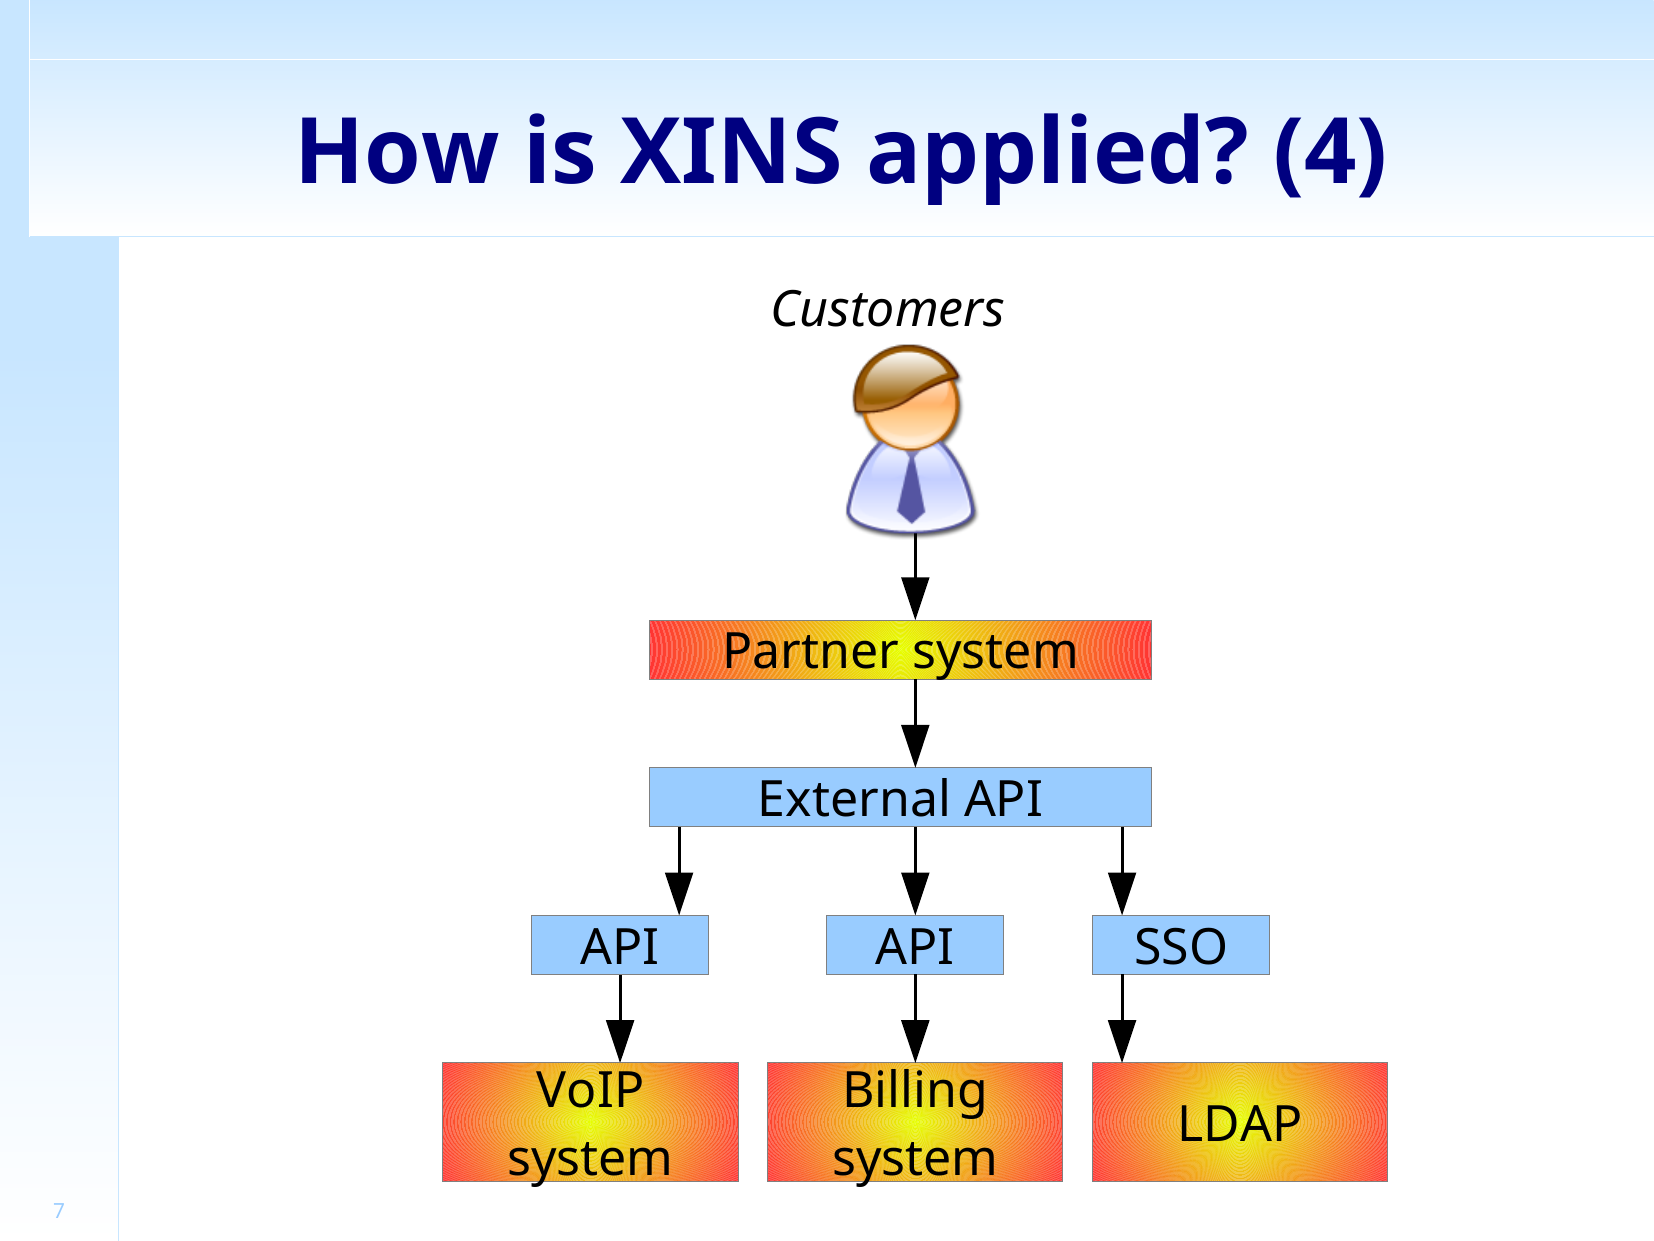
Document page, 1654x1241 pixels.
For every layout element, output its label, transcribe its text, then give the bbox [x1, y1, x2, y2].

picture [814, 342, 1015, 543]
text_box Customers [755, 277, 1111, 337]
text_box API [826, 915, 1004, 975]
text_box VoIP system [442, 1062, 739, 1182]
text_box Billing system [767, 1062, 1063, 1182]
text_box External API [649, 767, 1152, 827]
text_box API [531, 915, 709, 975]
title How is XINS applied? (4) [29, 59, 1654, 237]
text_box LDAP [1092, 1062, 1388, 1182]
text_box SSO [1092, 915, 1270, 975]
text_box Partner system [649, 620, 1152, 680]
